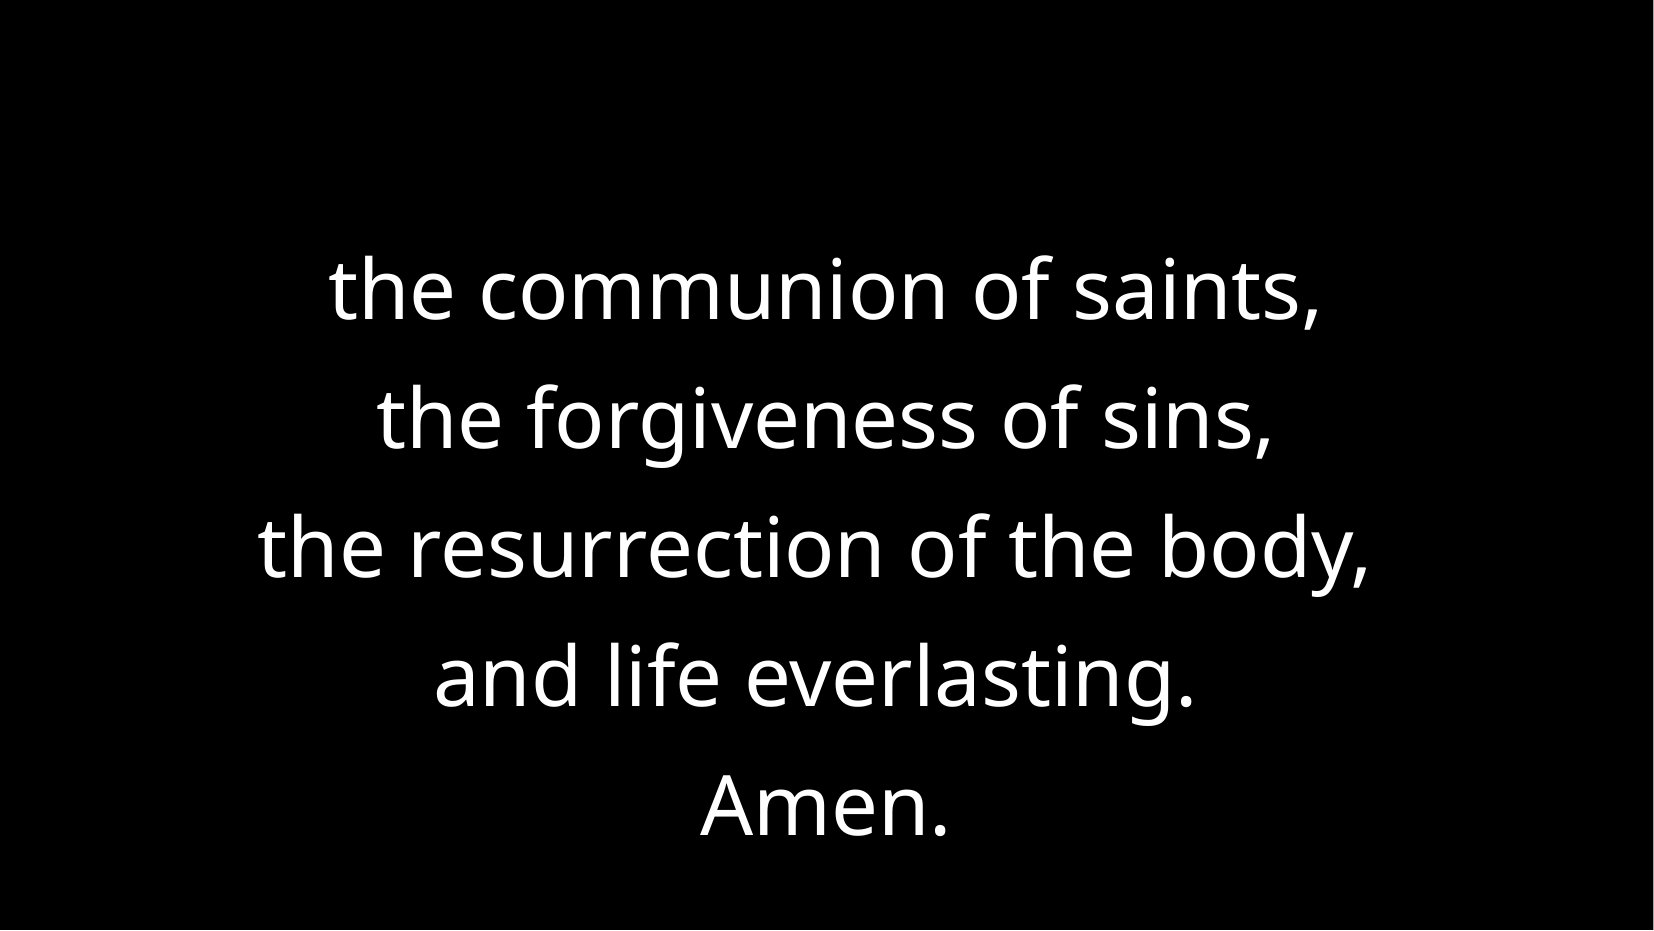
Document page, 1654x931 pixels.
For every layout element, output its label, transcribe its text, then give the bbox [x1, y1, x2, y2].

list the communion of saints, the forgiveness of sins, the resurrection of the body, and life everlasting. Amen. [0, 230, 1654, 931]
